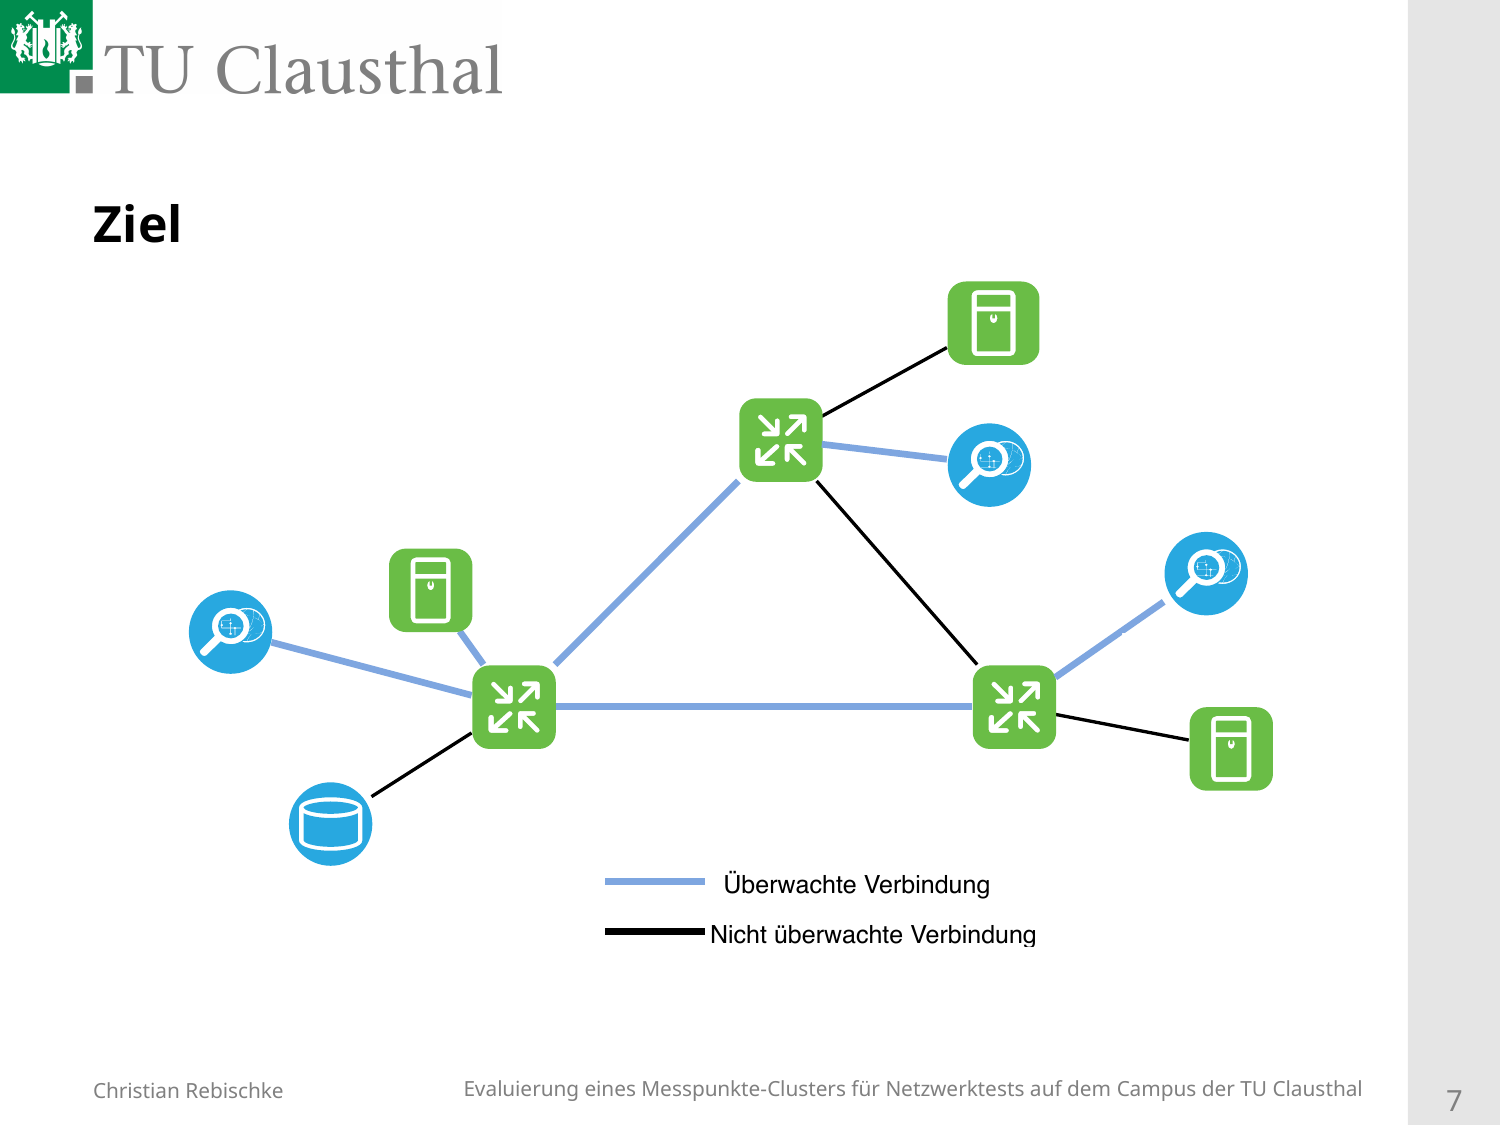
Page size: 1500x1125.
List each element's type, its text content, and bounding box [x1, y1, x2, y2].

picture [159, 280, 1298, 949]
title Ziel [79, 184, 1375, 279]
picture [0, 0, 502, 94]
